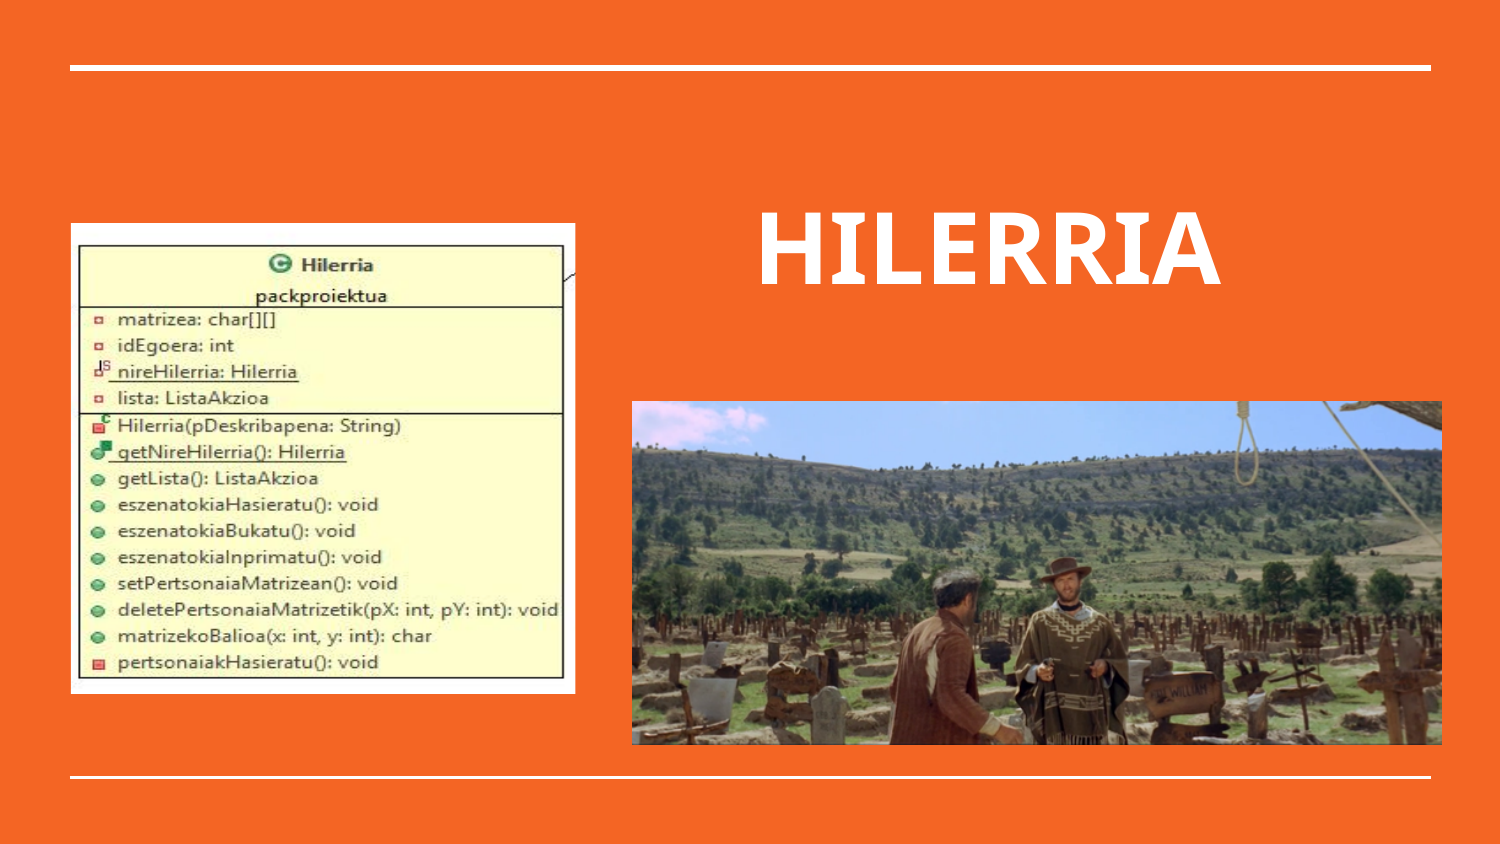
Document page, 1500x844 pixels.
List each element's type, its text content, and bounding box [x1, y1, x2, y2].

title HILERRIA [729, 153, 1245, 335]
picture [70, 223, 576, 694]
picture [632, 401, 1442, 745]
